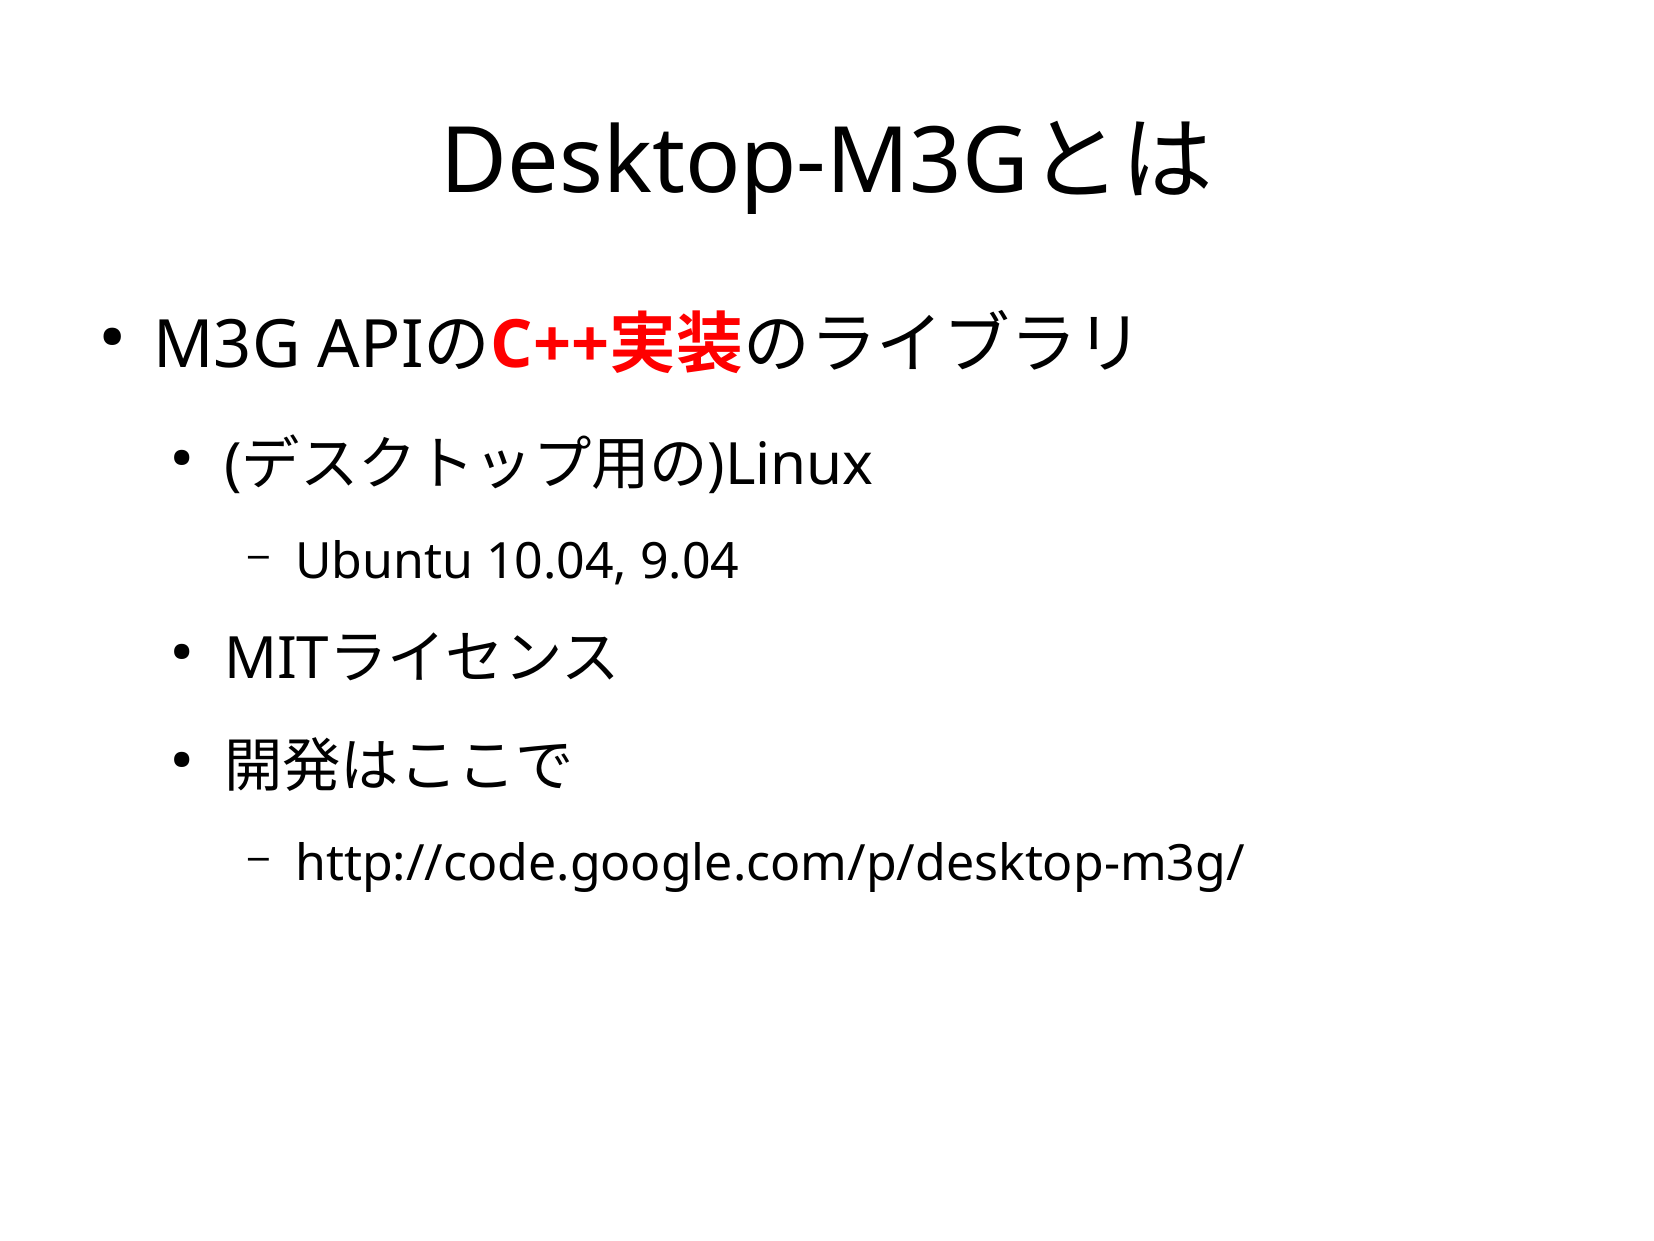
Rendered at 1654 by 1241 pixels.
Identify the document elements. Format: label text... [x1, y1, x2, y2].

title Desktop-M3Gとは [82, 49, 1571, 257]
list M3G APIのC++実装のライブラリ (デスクトップ用の)Linux Ubuntu 10.04, 9.04 MITライセンス 開発はここで http://code.google.com/p/desktop-m3g/ [82, 290, 1571, 1109]
